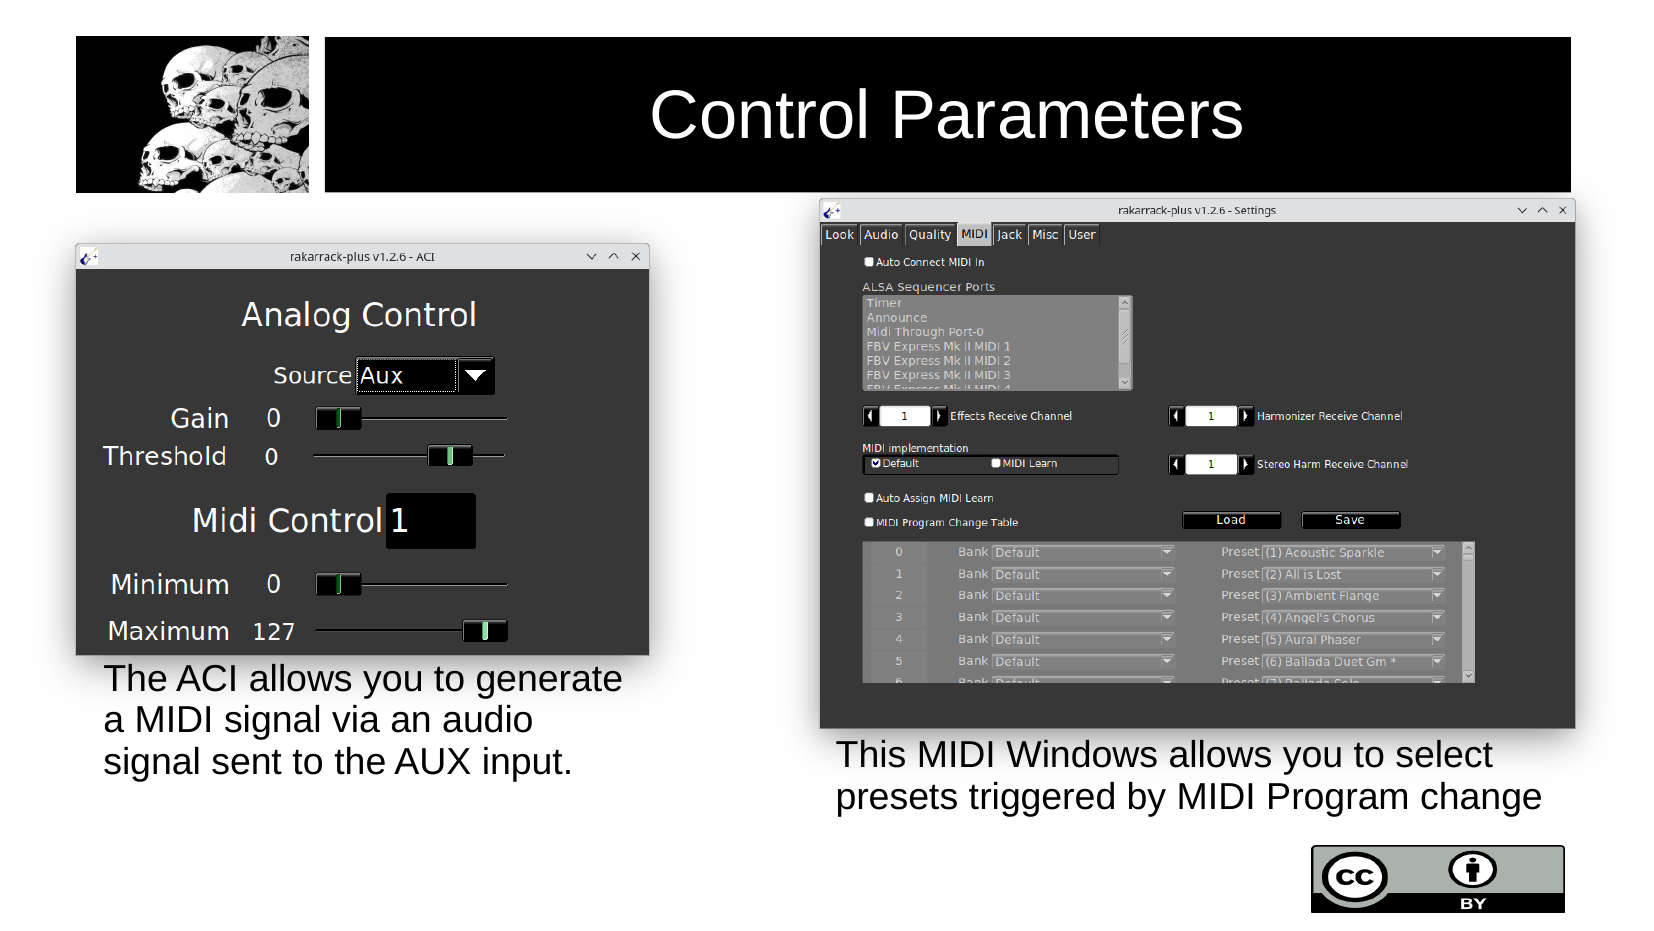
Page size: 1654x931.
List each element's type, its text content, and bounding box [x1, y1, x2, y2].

picture [1311, 845, 1565, 913]
text_box This MIDI Windows allows you to select presets triggered by MIDI Program change [820, 726, 1589, 826]
text_box The ACI allows you to generate a MIDI signal via an audio signal sent to the AUX input. [88, 649, 650, 791]
picture [764, 153, 1630, 794]
title Control Parameters [324, 37, 1571, 193]
picture [76, 36, 309, 193]
picture [15, 194, 709, 726]
